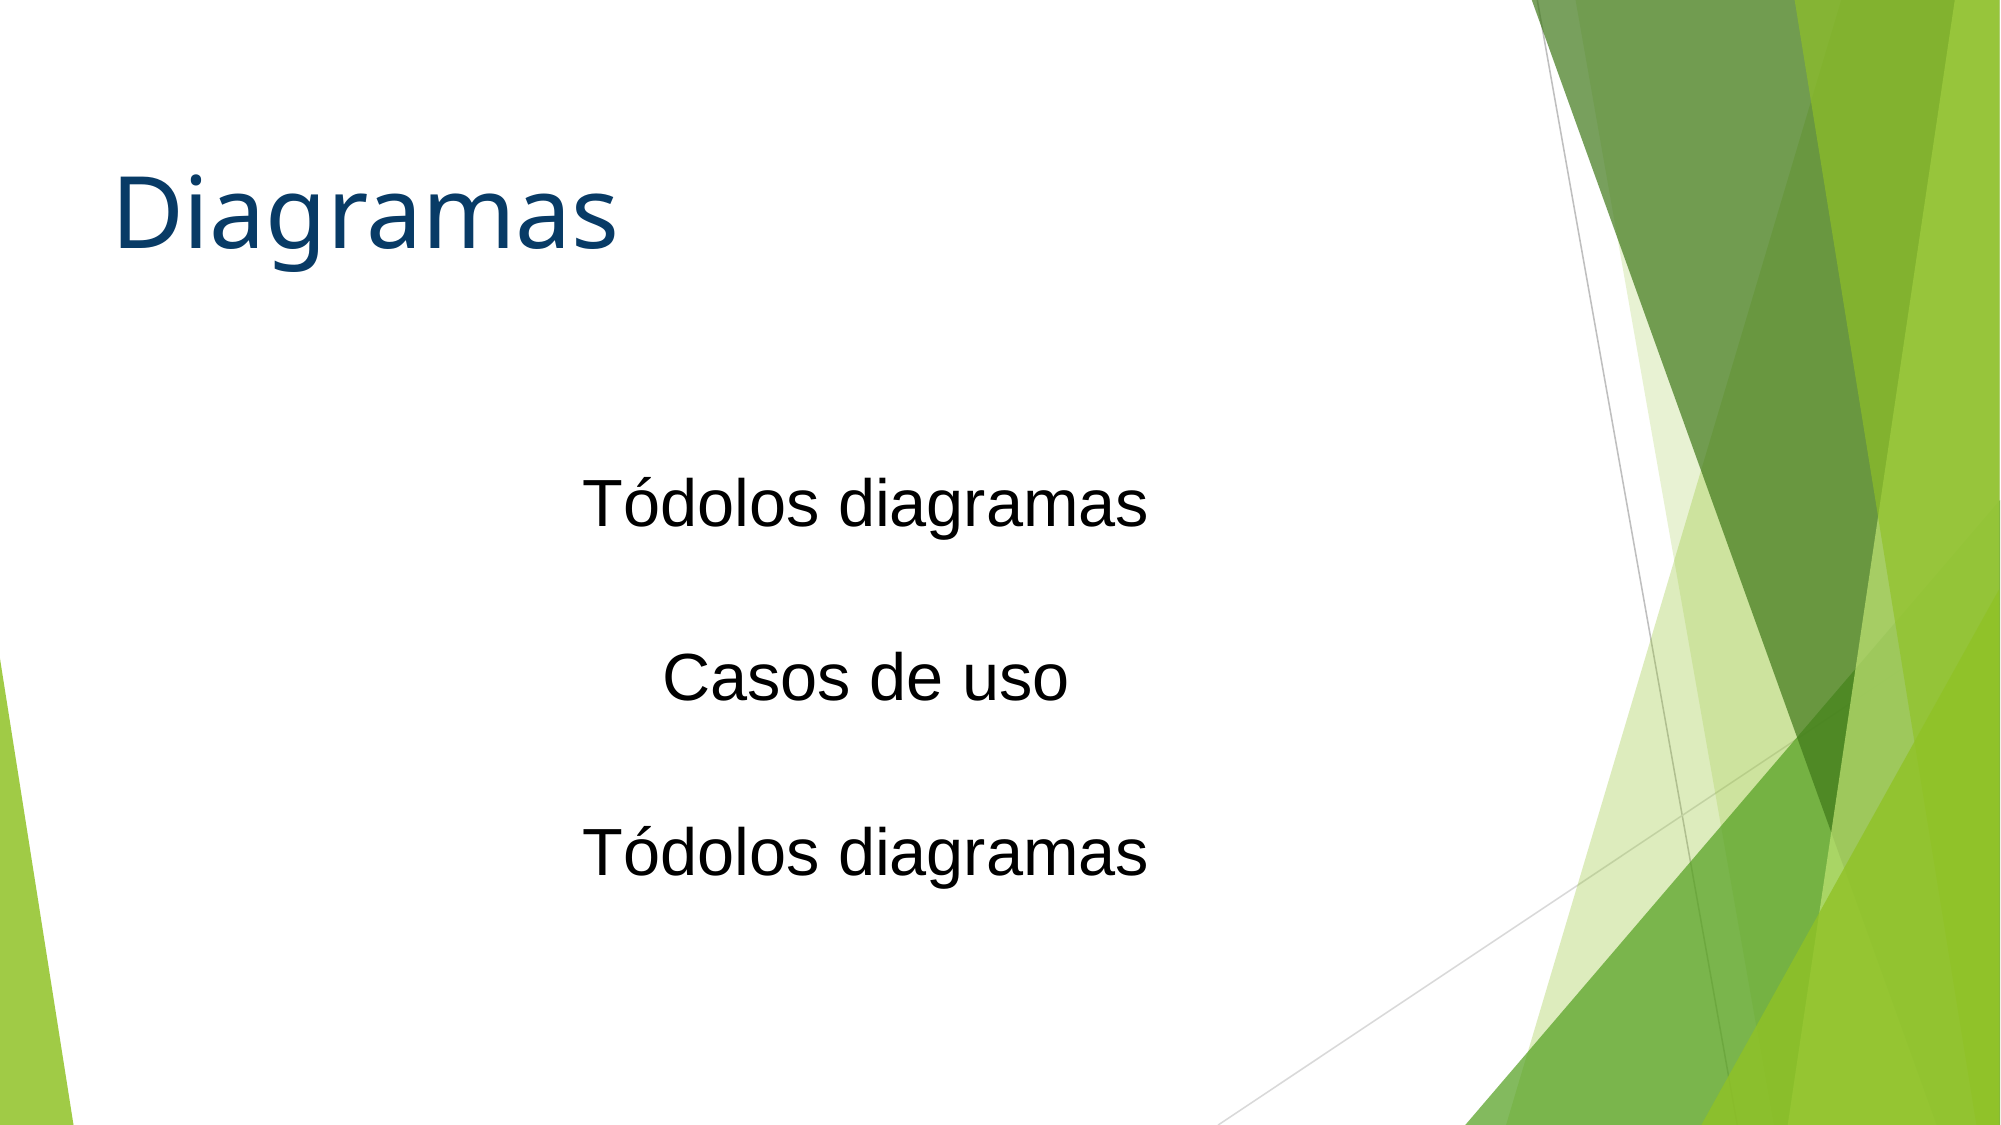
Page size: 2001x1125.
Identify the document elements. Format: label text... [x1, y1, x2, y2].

subtitle Tódolos diagramas Casos de uso Tódolos diagramas [114, 269, 1619, 1063]
title Diagramas [111, 99, 1522, 317]
